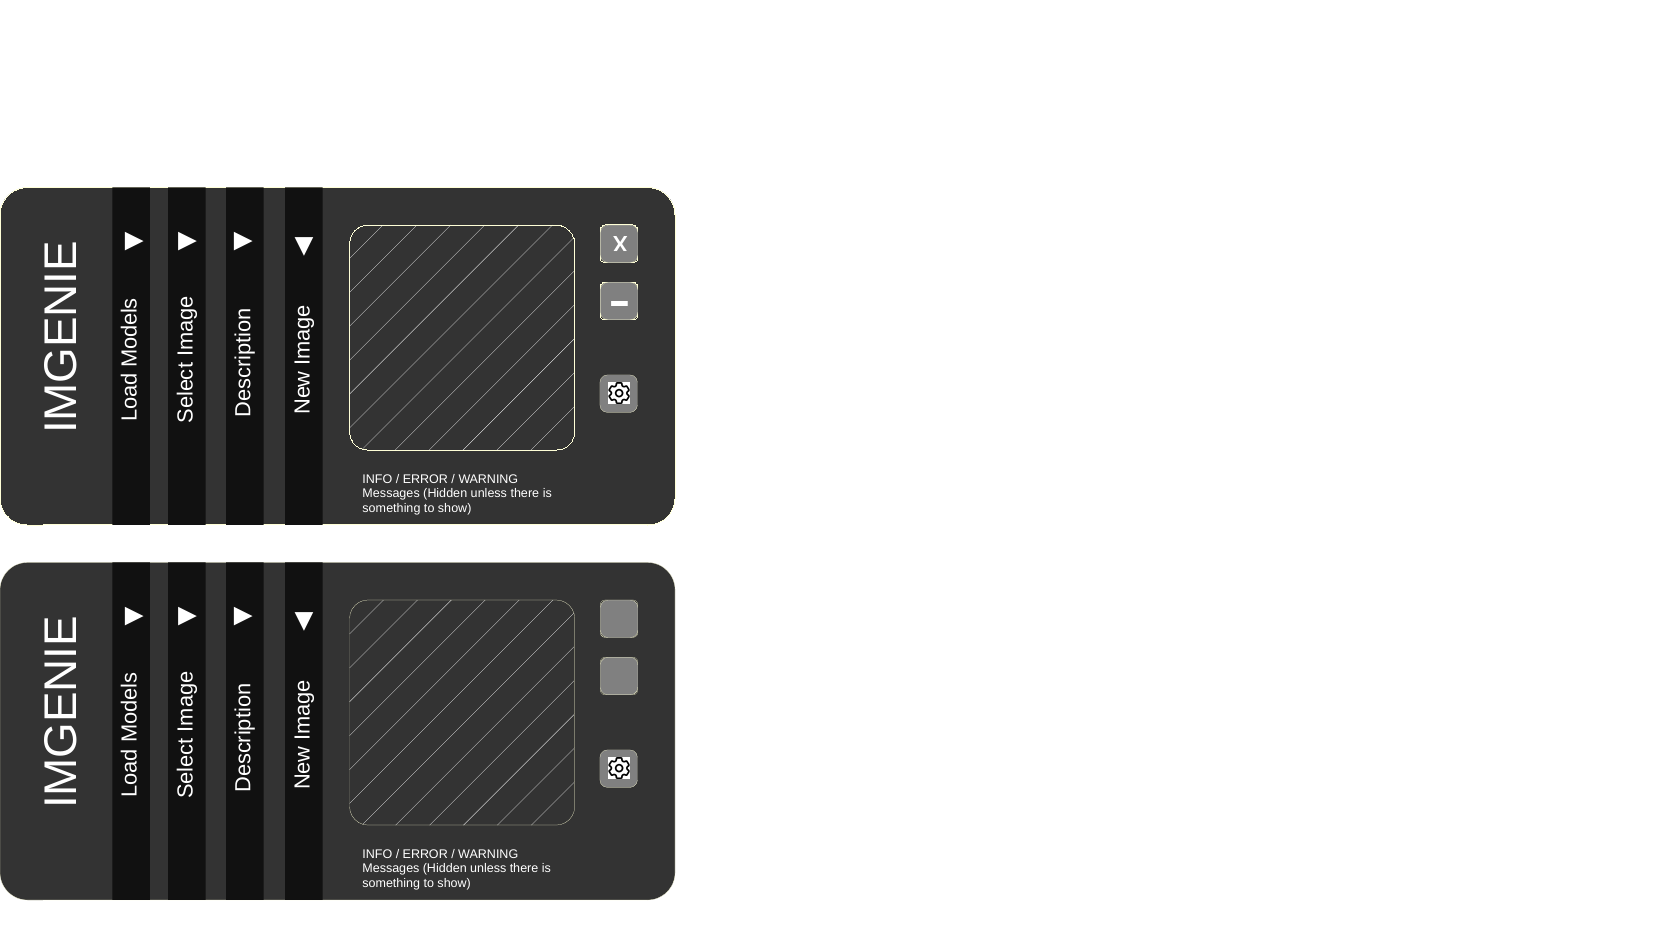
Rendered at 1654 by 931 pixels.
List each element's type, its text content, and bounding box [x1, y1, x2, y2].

text_box ► [281, 216, 331, 263]
text_box Description [223, 276, 267, 451]
picture [600, 225, 638, 263]
text_box New Image [282, 266, 326, 454]
picture [599, 374, 638, 413]
text_box IMGENIE [27, 225, 94, 451]
text_box ► [157, 214, 204, 265]
text_box ► [213, 214, 260, 265]
picture [0, 562, 676, 901]
text_box Select Image [165, 266, 209, 454]
text_box [0, 187, 676, 526]
text_box INFO / ERROR / WARNING Messages (Hidden unless there is something to show) [347, 465, 575, 523]
text_box ► [104, 214, 151, 265]
text_box Load Models [109, 266, 153, 454]
picture [600, 282, 638, 320]
